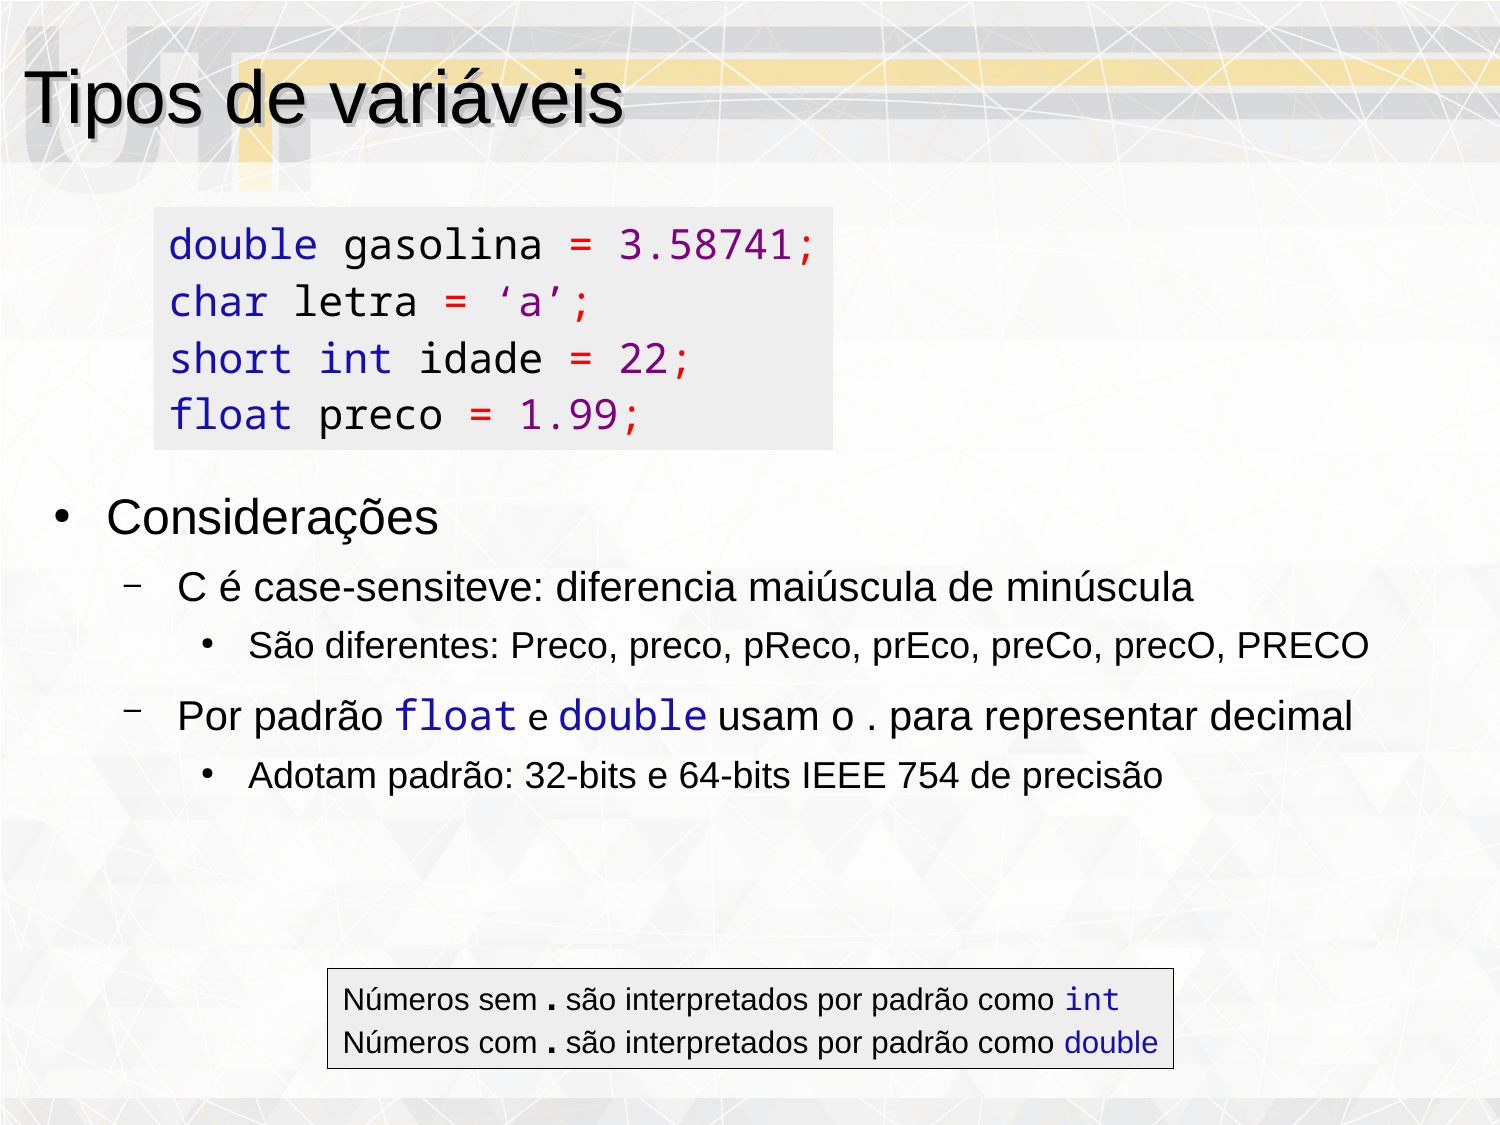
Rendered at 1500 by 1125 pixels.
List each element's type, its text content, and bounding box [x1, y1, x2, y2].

text_box double gasolina = 3.58741; char letra = ‘a’; short int idade = 22; float preco = 1.99; [153, 206, 782, 389]
list Considerações C é case-sensiteve: diferencia maiúscula de minúscula São diferentes: Preco, preco, pReco, prEco, preCo, precO, PRECO Por padrão float e double usam o . para representar decimal Adotam padrão: 32-bits e 64-bits IEEE 754 de precisão [35, 224, 1477, 1087]
text_box Números sem . são interpretados por padrão como int Números com . são interpretados por padrão como double [327, 968, 1174, 1068]
title Tipos de variáveis [23, 18, 1489, 178]
